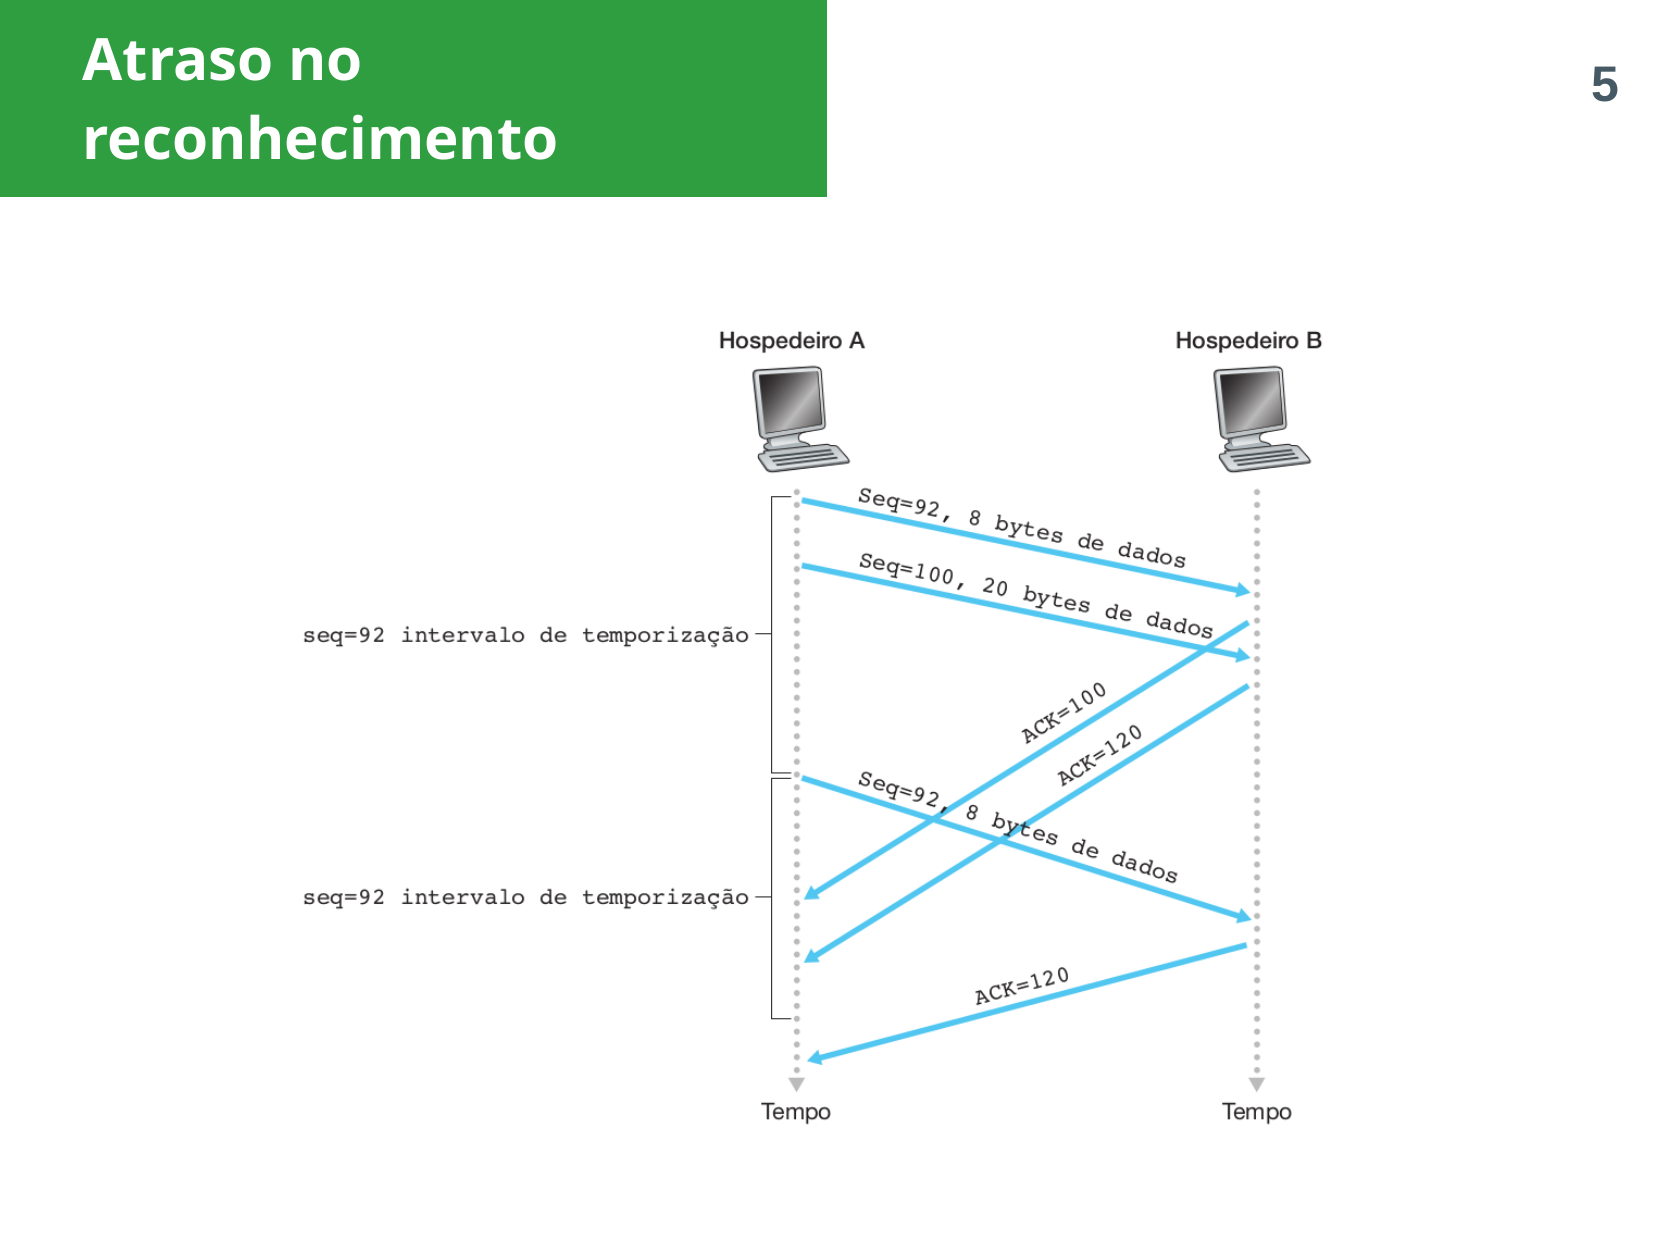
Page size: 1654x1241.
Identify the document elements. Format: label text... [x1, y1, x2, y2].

title Atraso no reconhecimento [82, 0, 1152, 202]
picture [284, 295, 1418, 1177]
